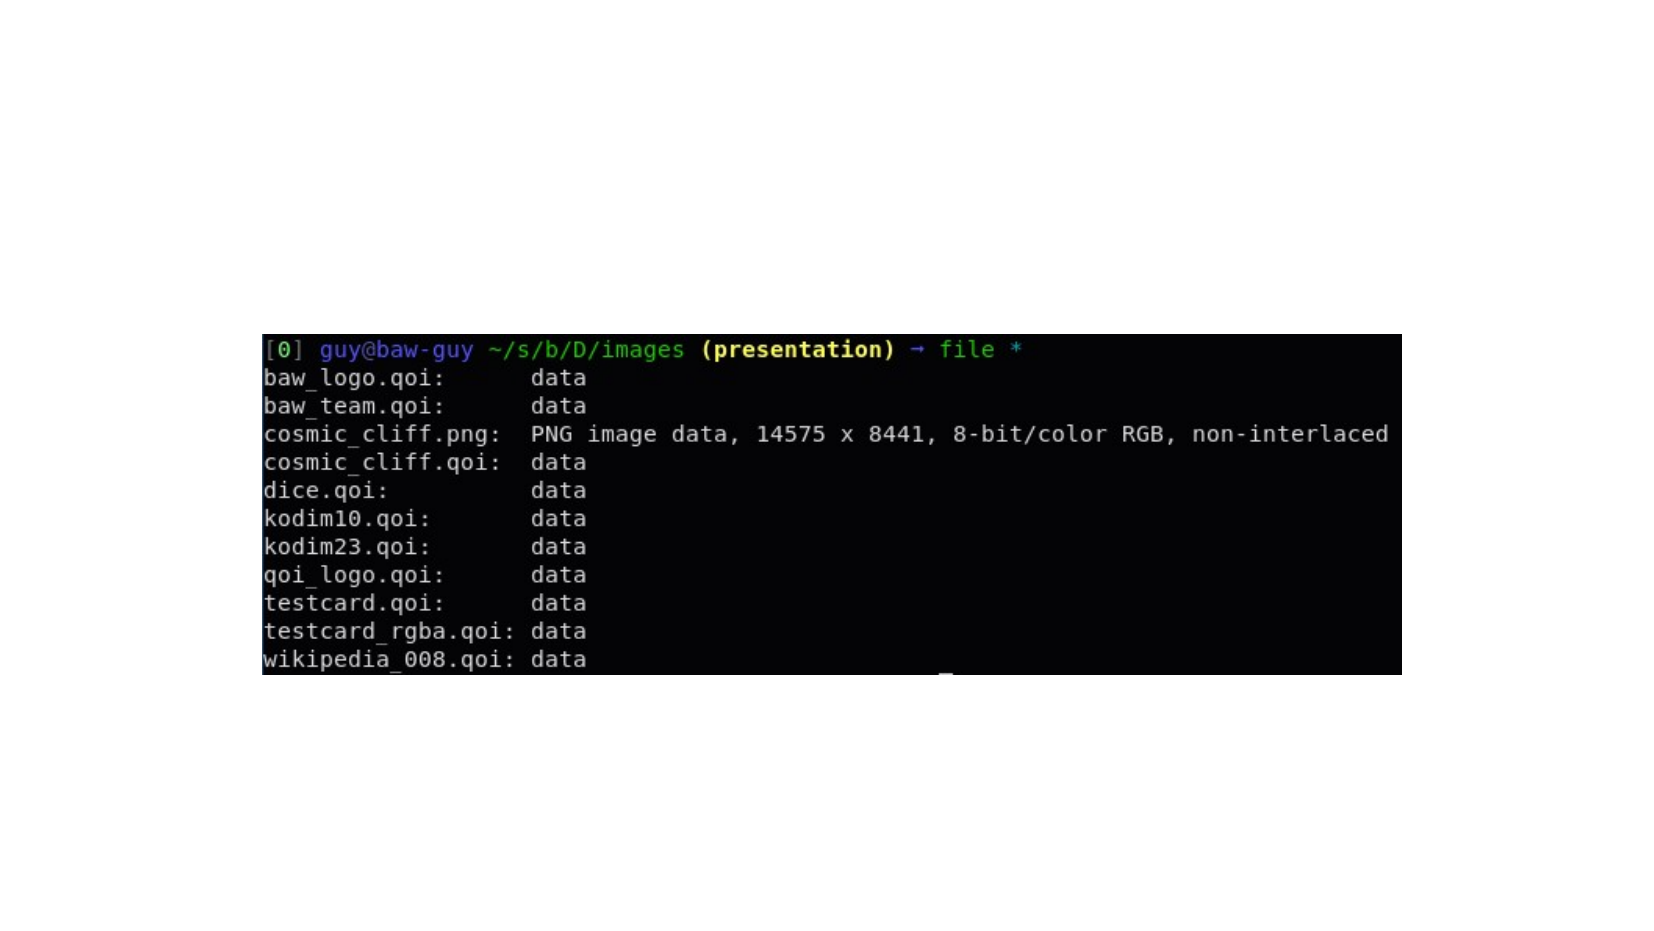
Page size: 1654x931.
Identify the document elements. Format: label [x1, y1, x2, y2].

picture [262, 334, 1402, 676]
